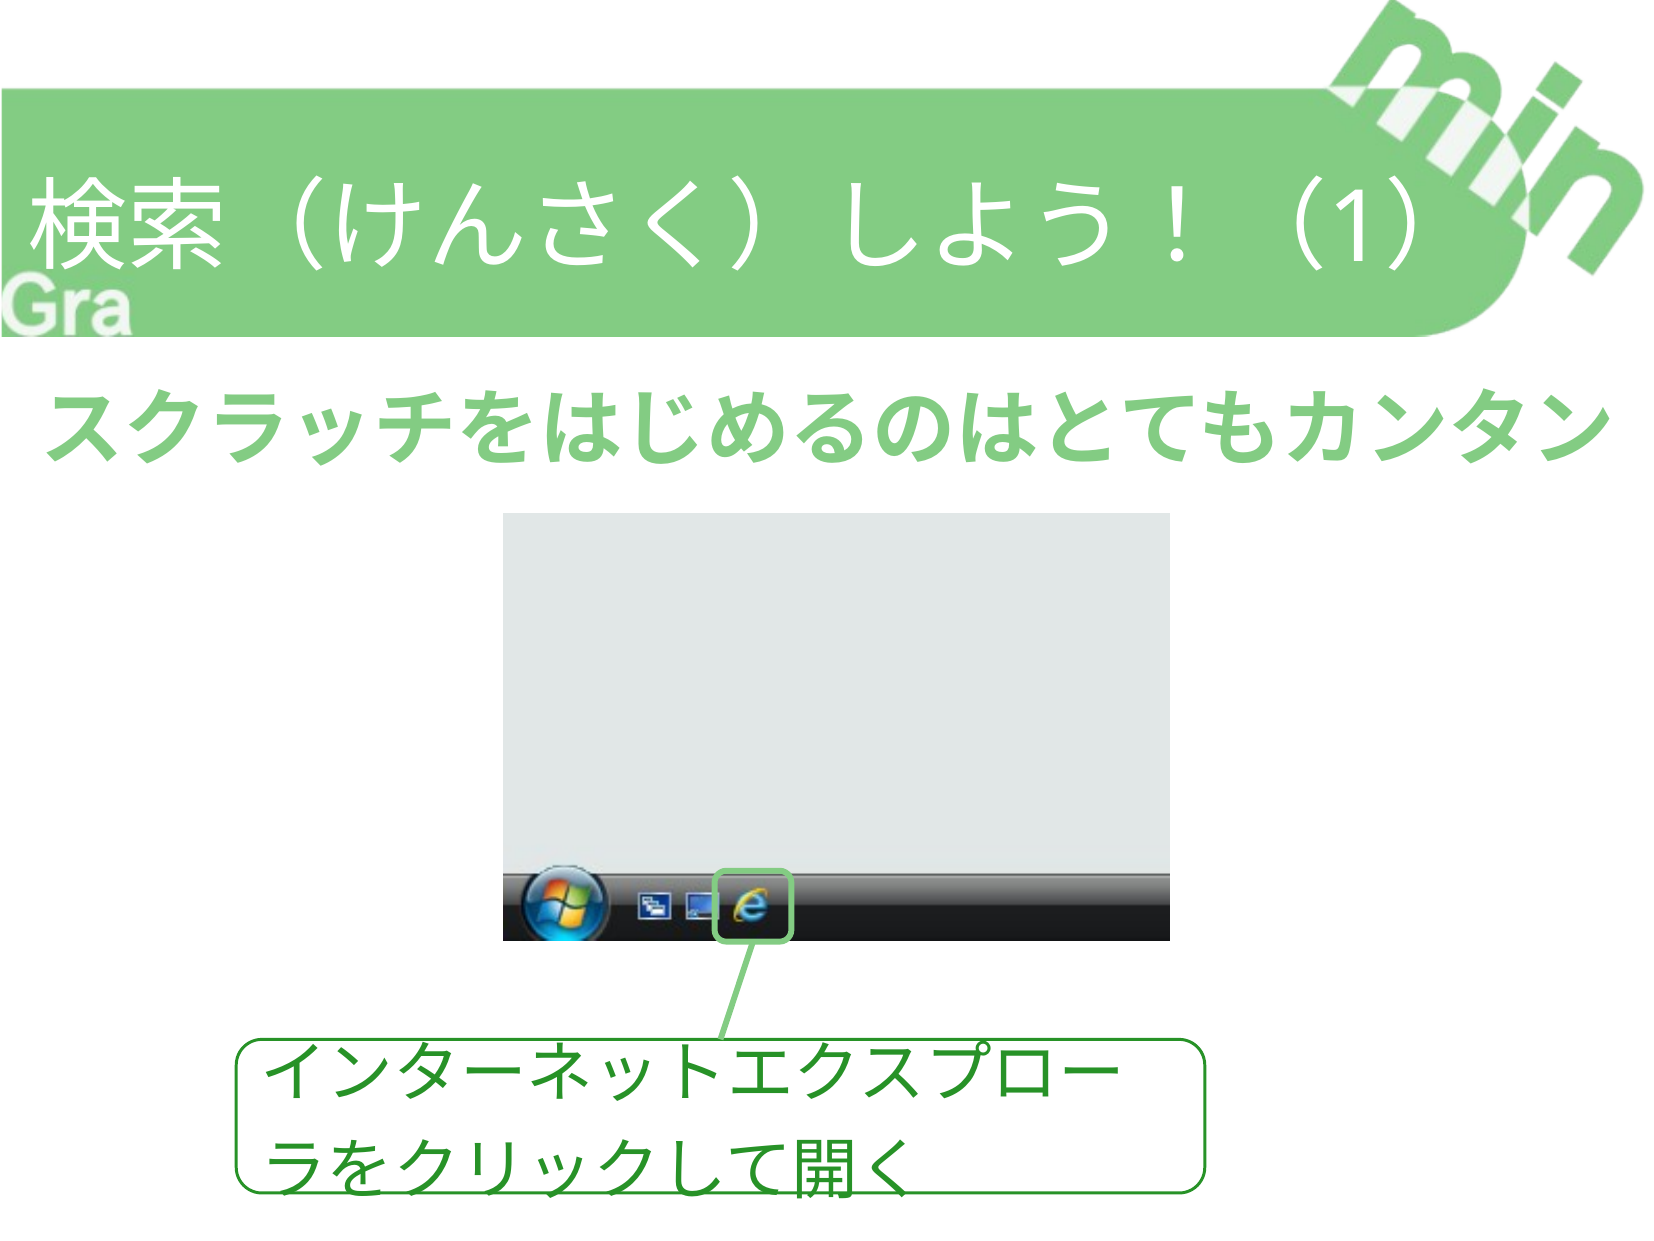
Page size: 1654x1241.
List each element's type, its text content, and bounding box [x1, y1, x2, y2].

title 検索（けんさく）しよう！（1） [11, 134, 1501, 303]
picture [503, 642, 1170, 941]
text_box インターネットエクスプローラをクリックして開く [236, 1039, 1205, 1193]
picture [1, 0, 1654, 337]
text_box スクラッチをはじめるのはとてもカンタン [0, 354, 1630, 642]
picture [718, 874, 788, 938]
